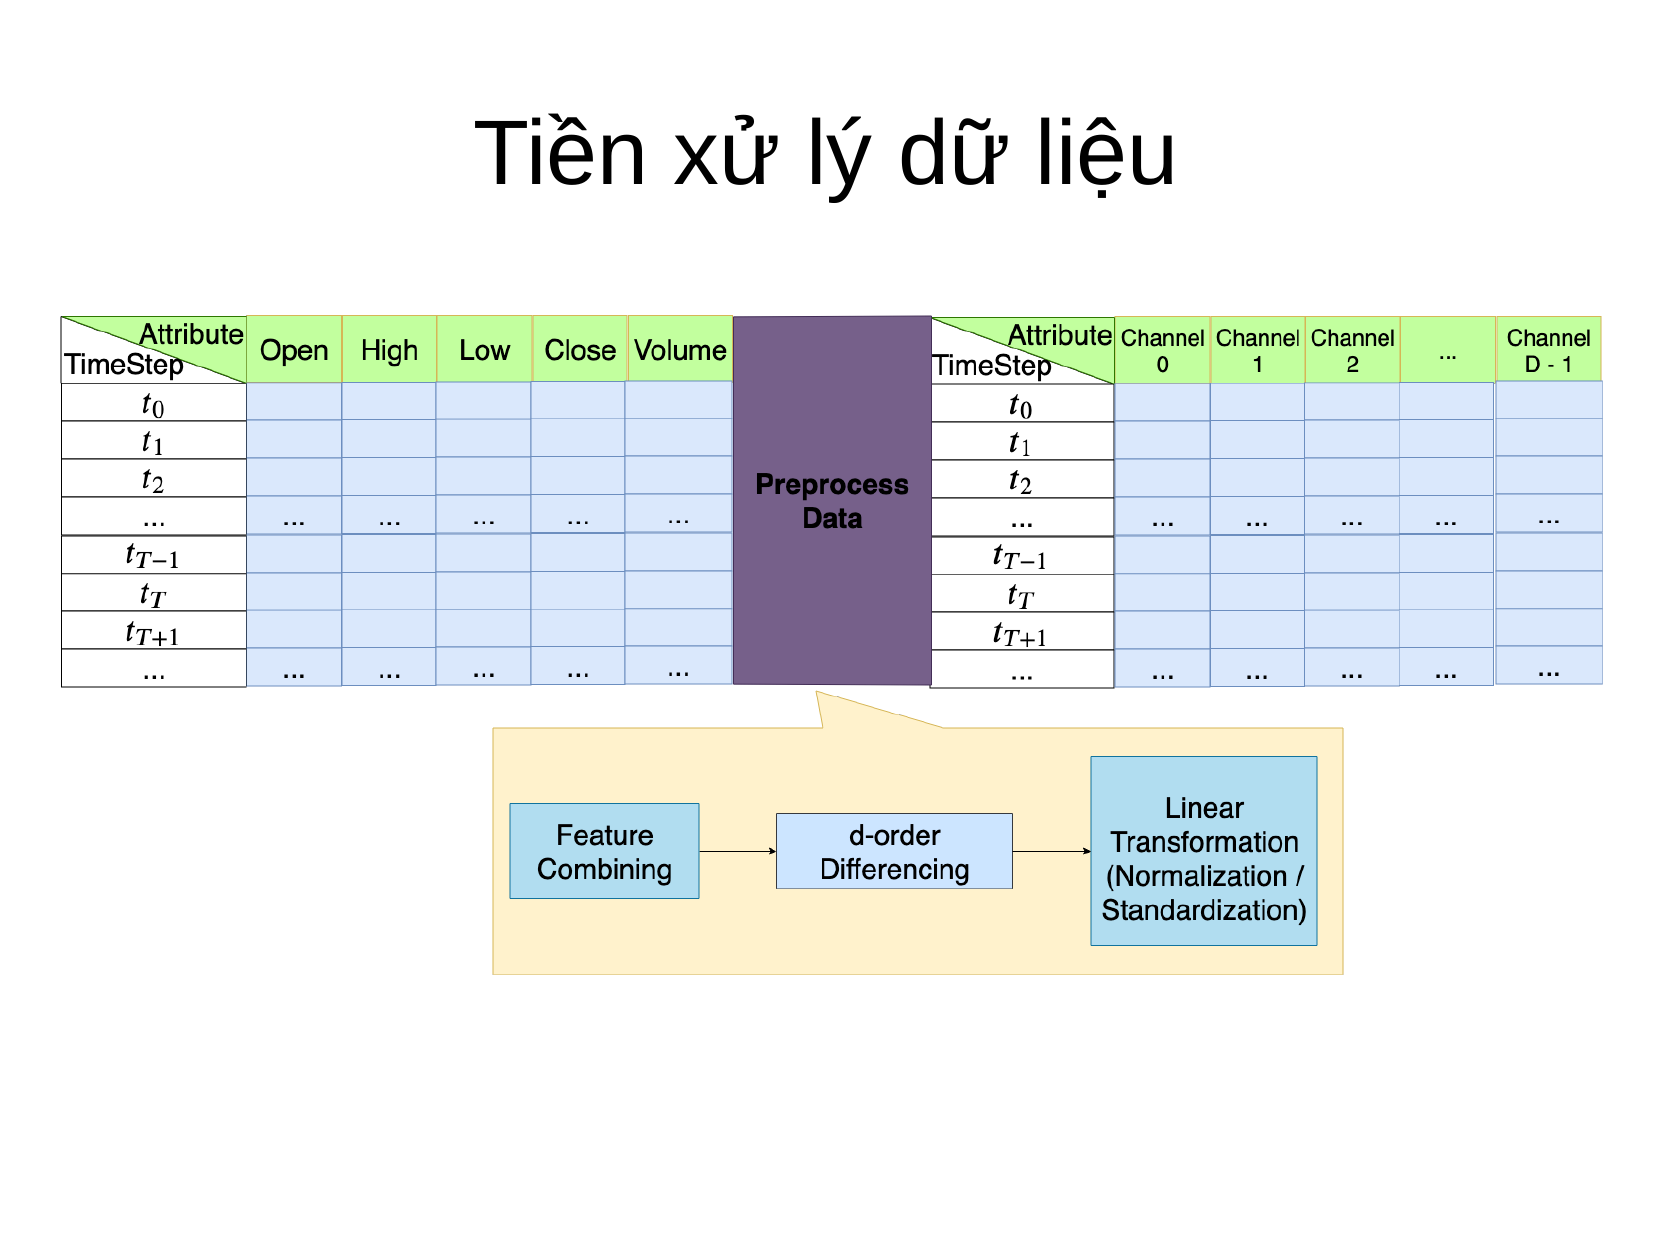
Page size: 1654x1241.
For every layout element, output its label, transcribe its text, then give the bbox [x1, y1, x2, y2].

picture [60, 315, 1603, 976]
title Tiền xử lý dữ liệu [82, 49, 1571, 257]
